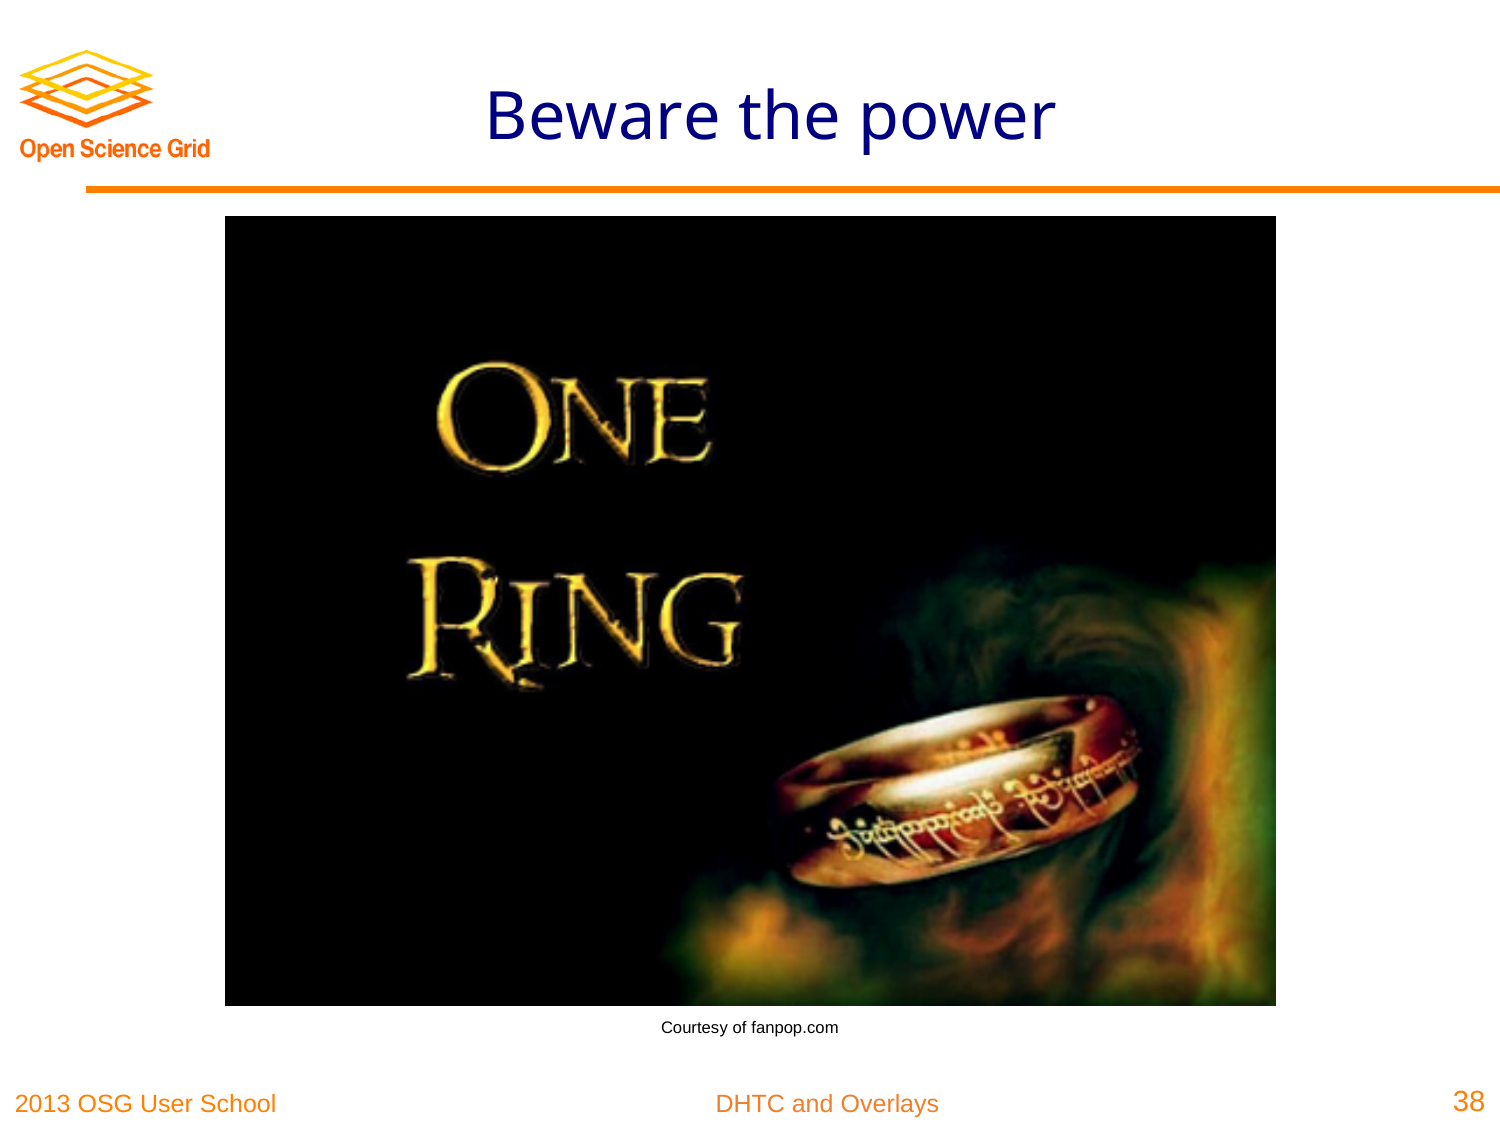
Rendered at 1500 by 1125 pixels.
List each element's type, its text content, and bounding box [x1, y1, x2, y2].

picture [0, 27, 201, 179]
title Beware the power [201, 18, 1342, 207]
text_box <number> [1431, 1050, 1500, 1125]
picture [225, 216, 1276, 1006]
text_box Courtesy of fanpop.com [646, 1009, 854, 1045]
